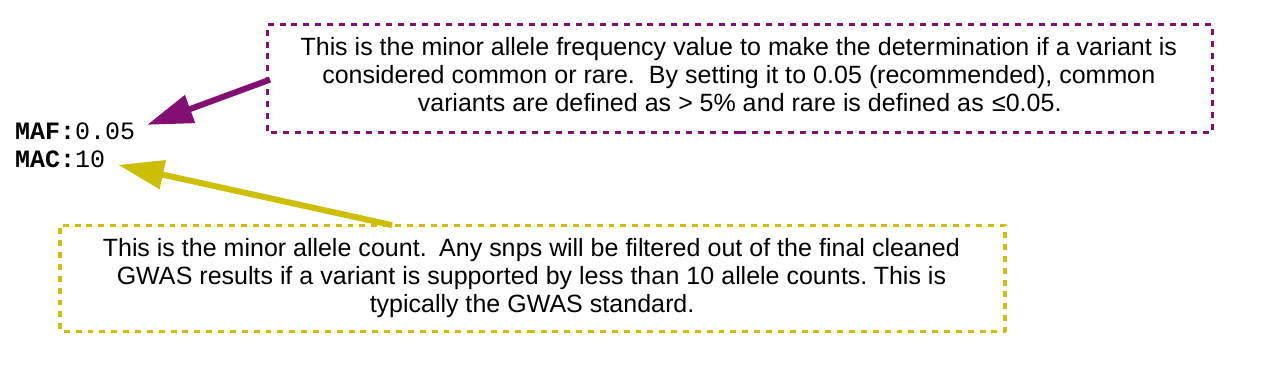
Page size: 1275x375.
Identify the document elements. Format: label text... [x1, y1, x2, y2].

text_box This is the minor allele frequency value to make the determination if a variant is considered common or rare. By setting it to 0.05 (recommended), common variants are defined as > 5% and rare is defined as ≤0.05. [267, 24, 1213, 133]
text_box This is the minor allele count. Any snps will be filtered out of the final cleaned GWAS results if a variant is supported by less than 10 allele counts. This is typically the GWAS standard. [60, 225, 1006, 332]
text_box MAF:0.05 MAC:10 [0, 111, 1231, 183]
